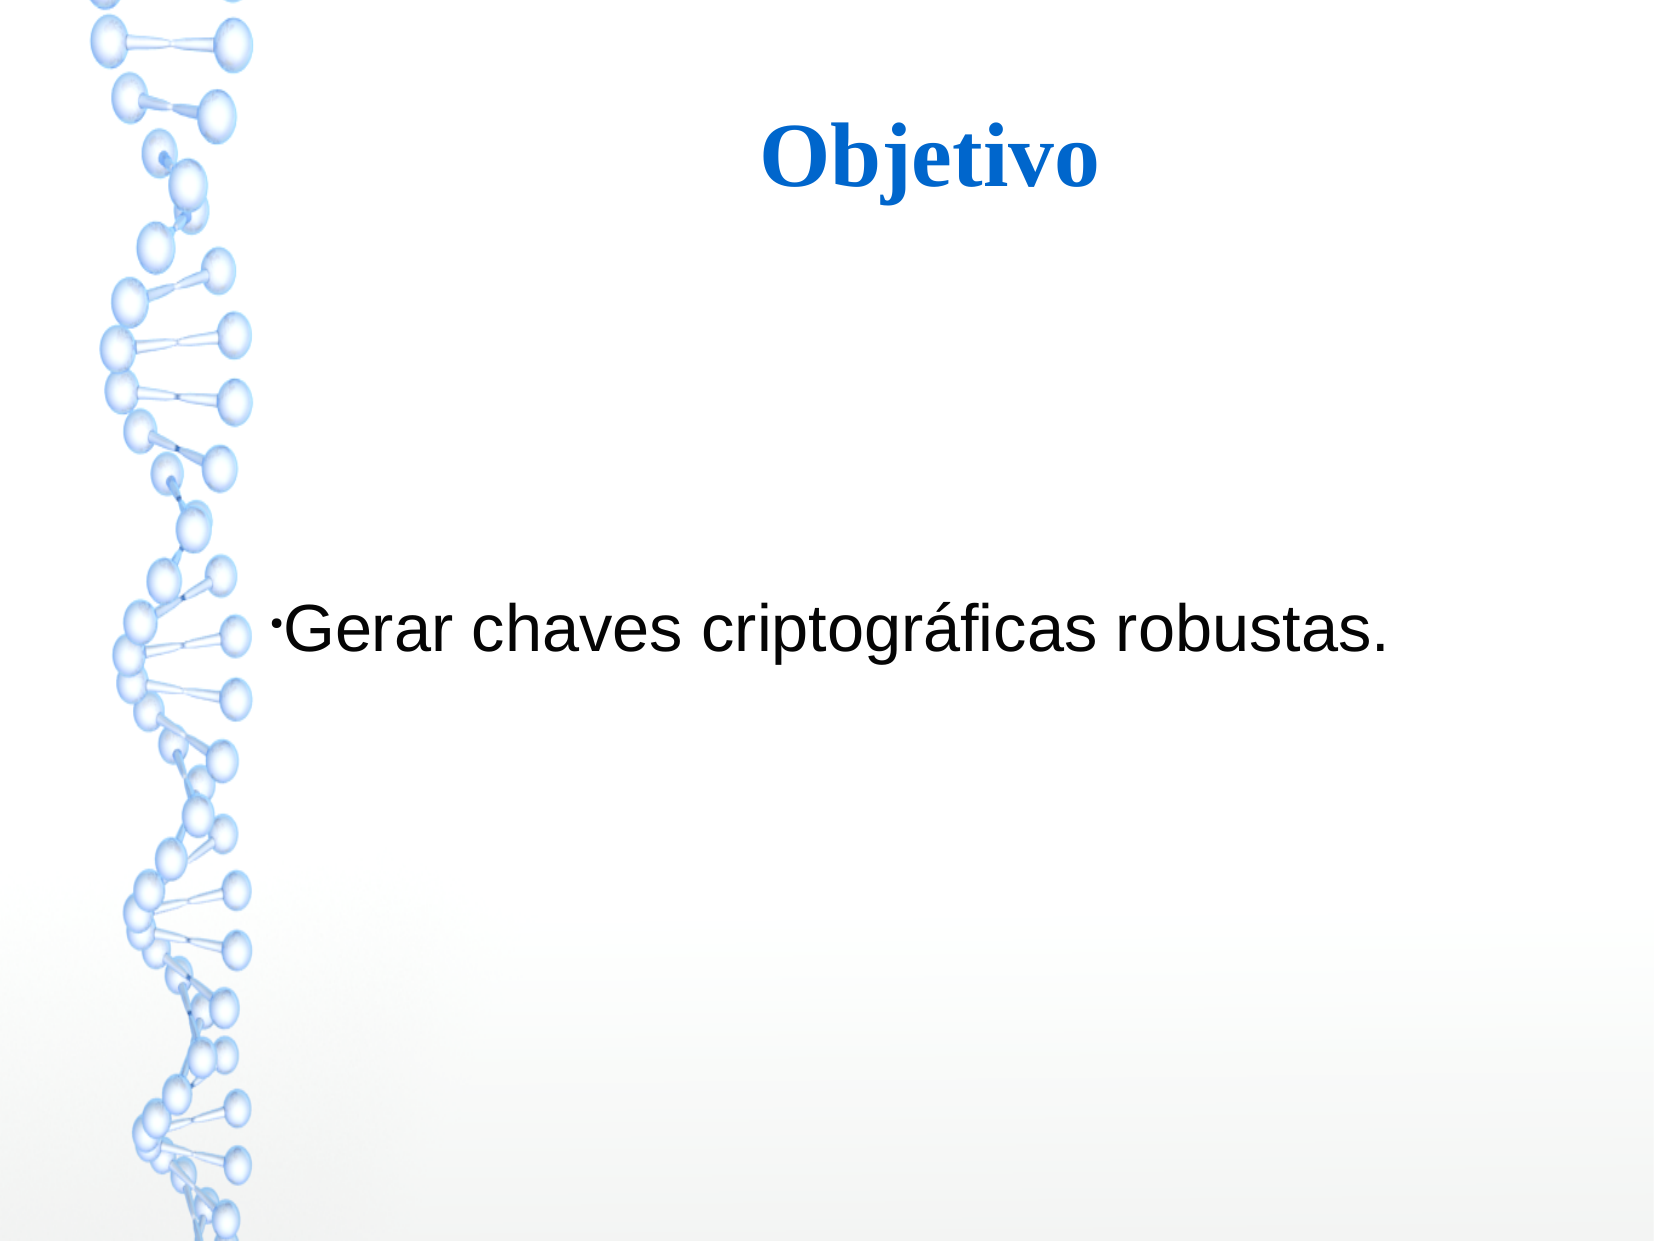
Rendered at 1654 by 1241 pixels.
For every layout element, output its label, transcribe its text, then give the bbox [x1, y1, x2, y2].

title Objetivo [265, 47, 1595, 252]
list Gerar chaves criptográficas robustas. [270, 585, 1599, 706]
